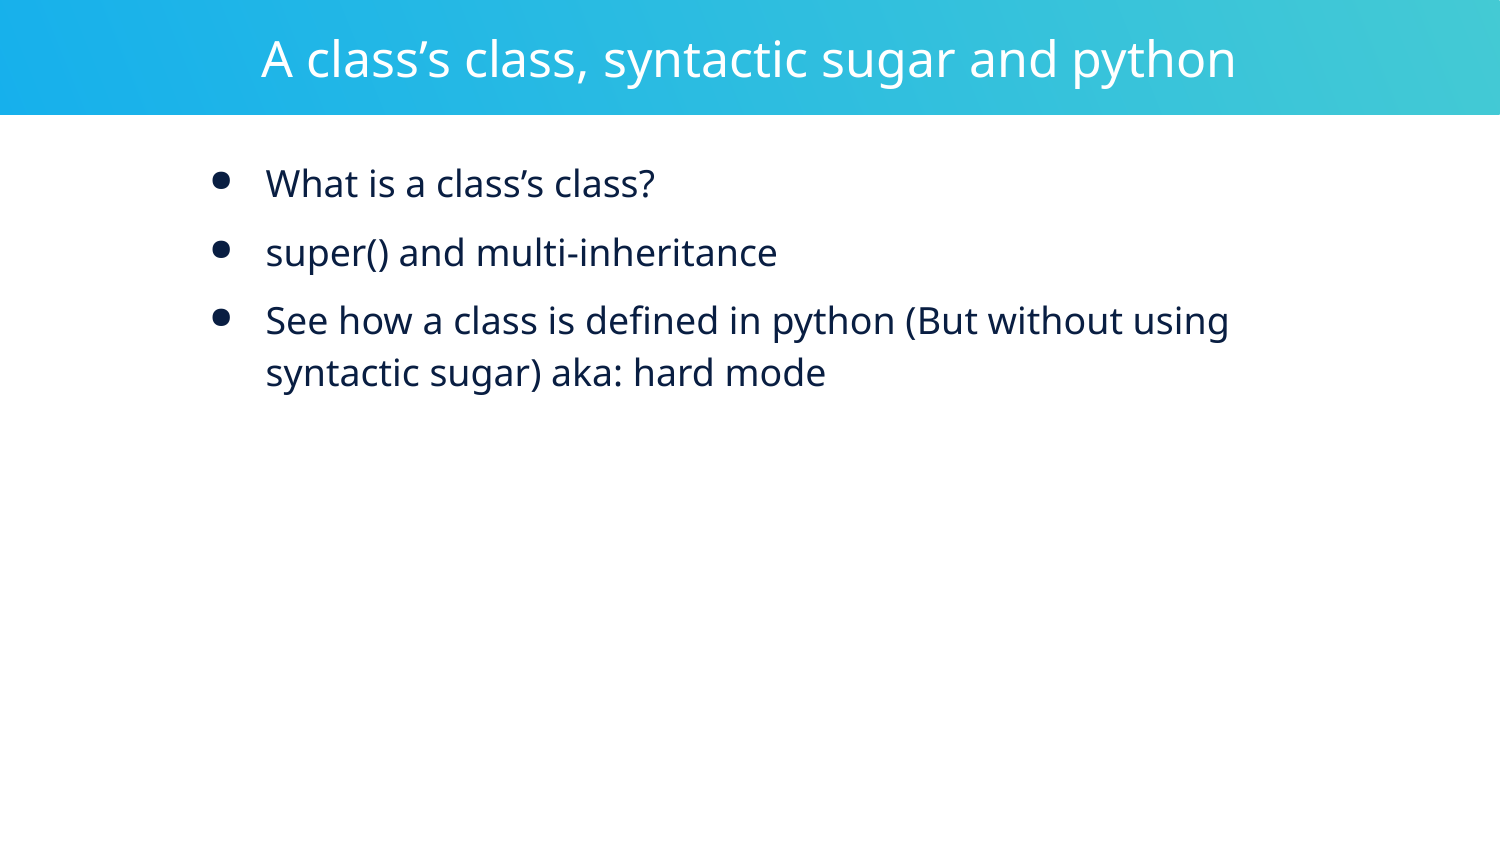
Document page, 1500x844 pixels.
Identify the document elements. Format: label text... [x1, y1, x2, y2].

text_box What is a class’s class? super() and multi-inheritance See how a class is defined in python (But without using syntactic sugar) aka: hard mode [175, 138, 1313, 439]
text_box A class’s class, syntactic sugar and python [0, 0, 1500, 115]
